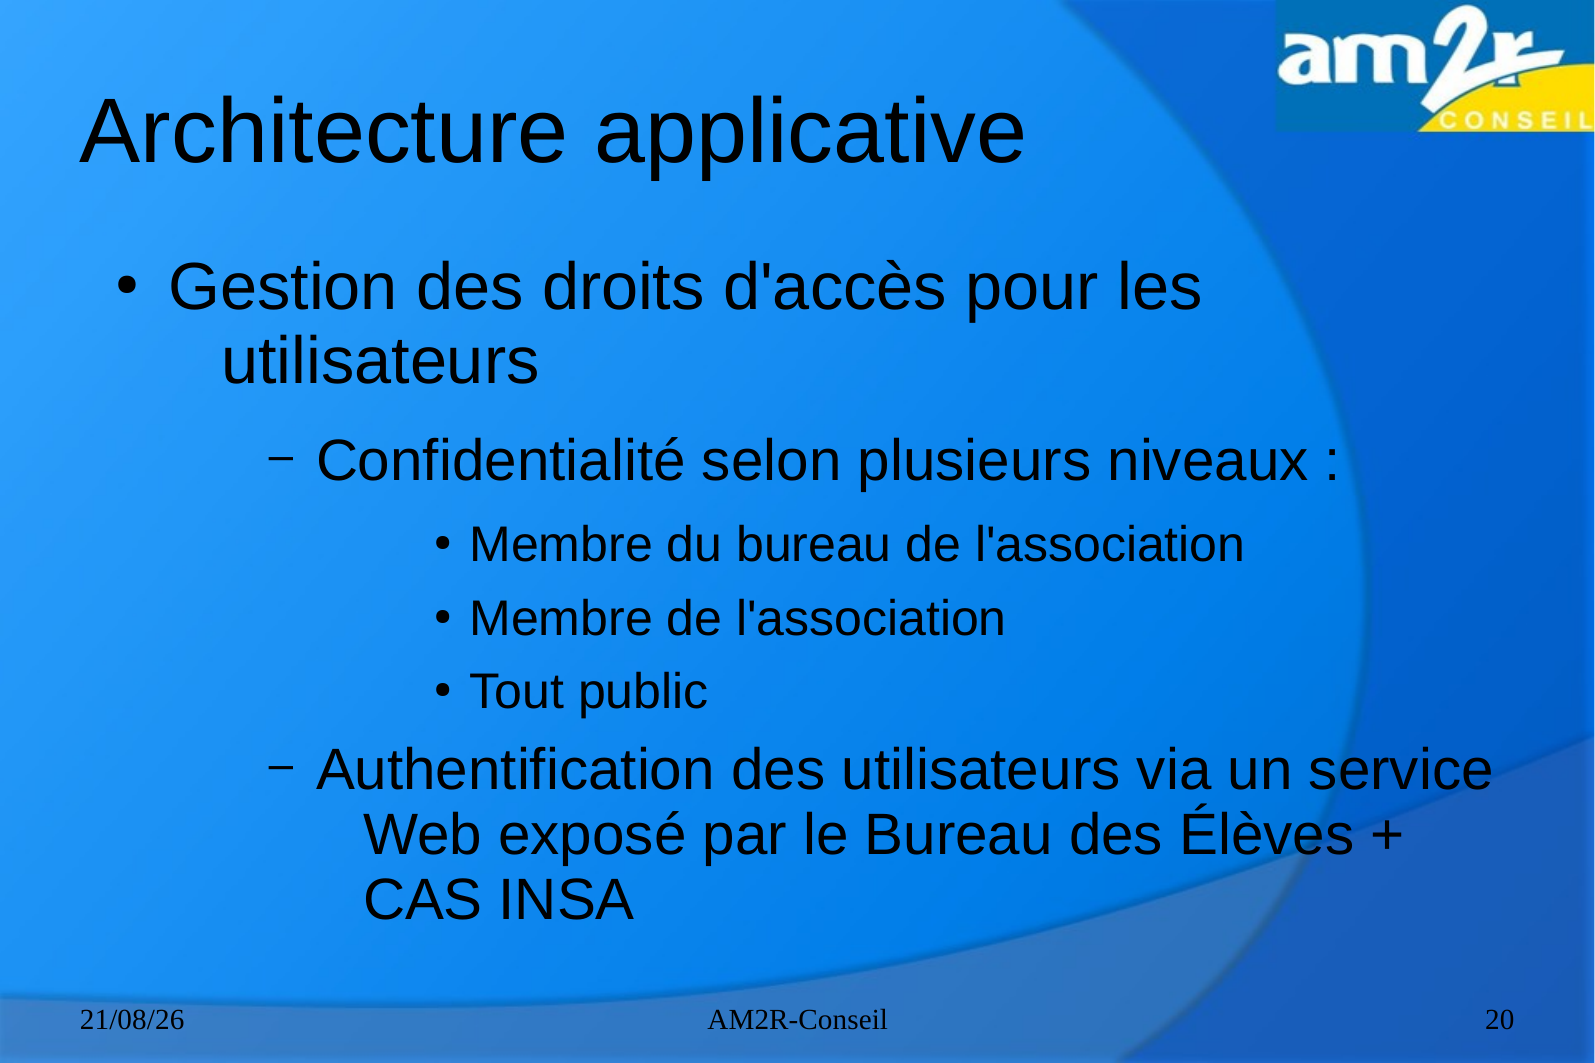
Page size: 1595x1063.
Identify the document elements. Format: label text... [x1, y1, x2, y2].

list Gestion des droits d'accès pour les utilisateurs Confidentialité selon plusieurs niveaux : Membre du bureau de l'association Membre de l'association Tout public Authentification des utilisateurs via un service Web exposé par le Bureau des Élèves + CAS INSA [79, 248, 1515, 960]
title Architecture applicative [79, 49, 1241, 213]
picture [0, 0, 1595, 1063]
